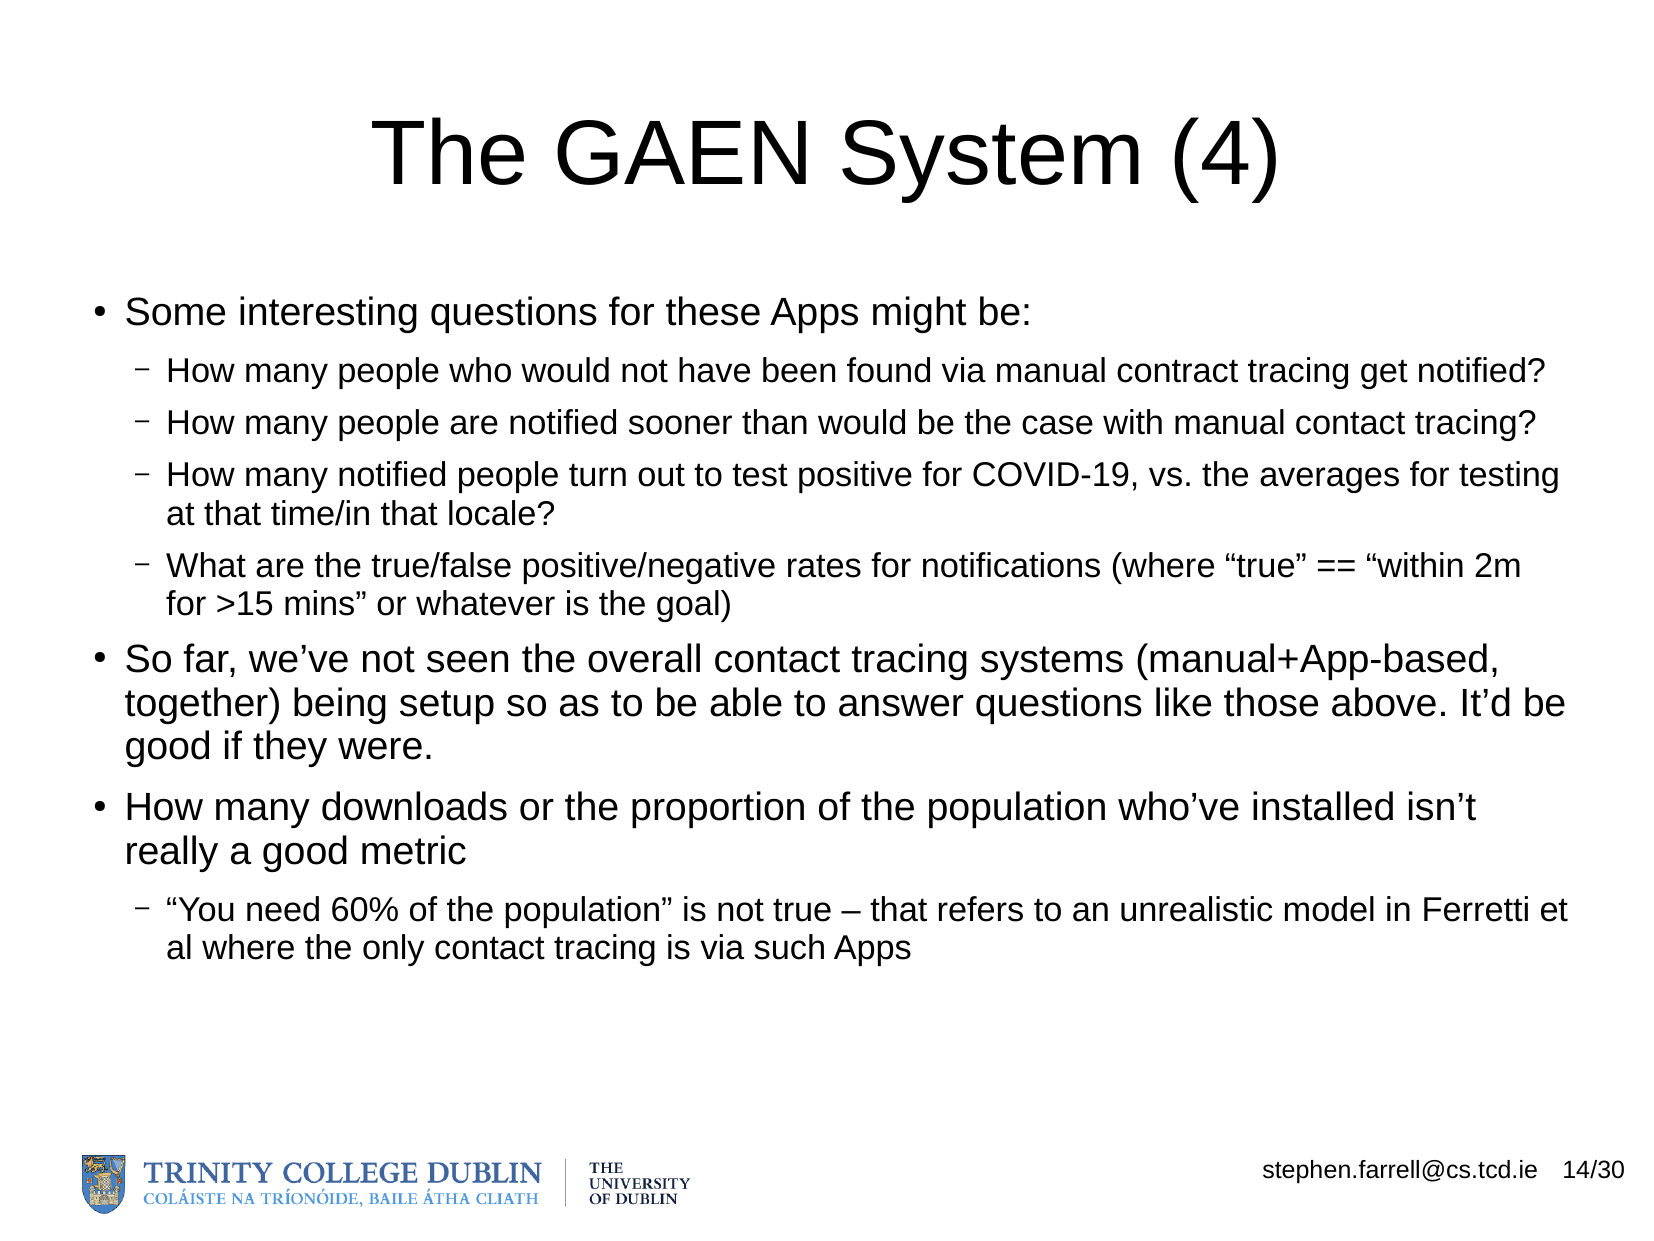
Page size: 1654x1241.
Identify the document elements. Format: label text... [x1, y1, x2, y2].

title The GAEN System (4) [82, 49, 1571, 257]
picture [82, 1155, 694, 1214]
list Some interesting questions for these Apps might be: How many people who would not have been found via manual contract tracing get notified? How many people are notified sooner than would be the case with manual contact tracing? How many notified people turn out to test positive for COVID-19, vs. the averages for testing at that time/in that locale? What are the true/false positive/negative rates for notifications (where “true” == “within 2m for >15 mins” or whatever is the goal) So far, we’ve not seen the overall contact tracing systems (manual+App-based, together) being setup so as to be able to answer questions like those above. It’d be good if they were. How many downloads or the proportion of the population who’ve installed isn’t really a good metric “You need 60% of the population” is not true – that refers to an unrealistic model in Ferretti et al where the only contact tracing is via such Apps [82, 290, 1571, 1010]
